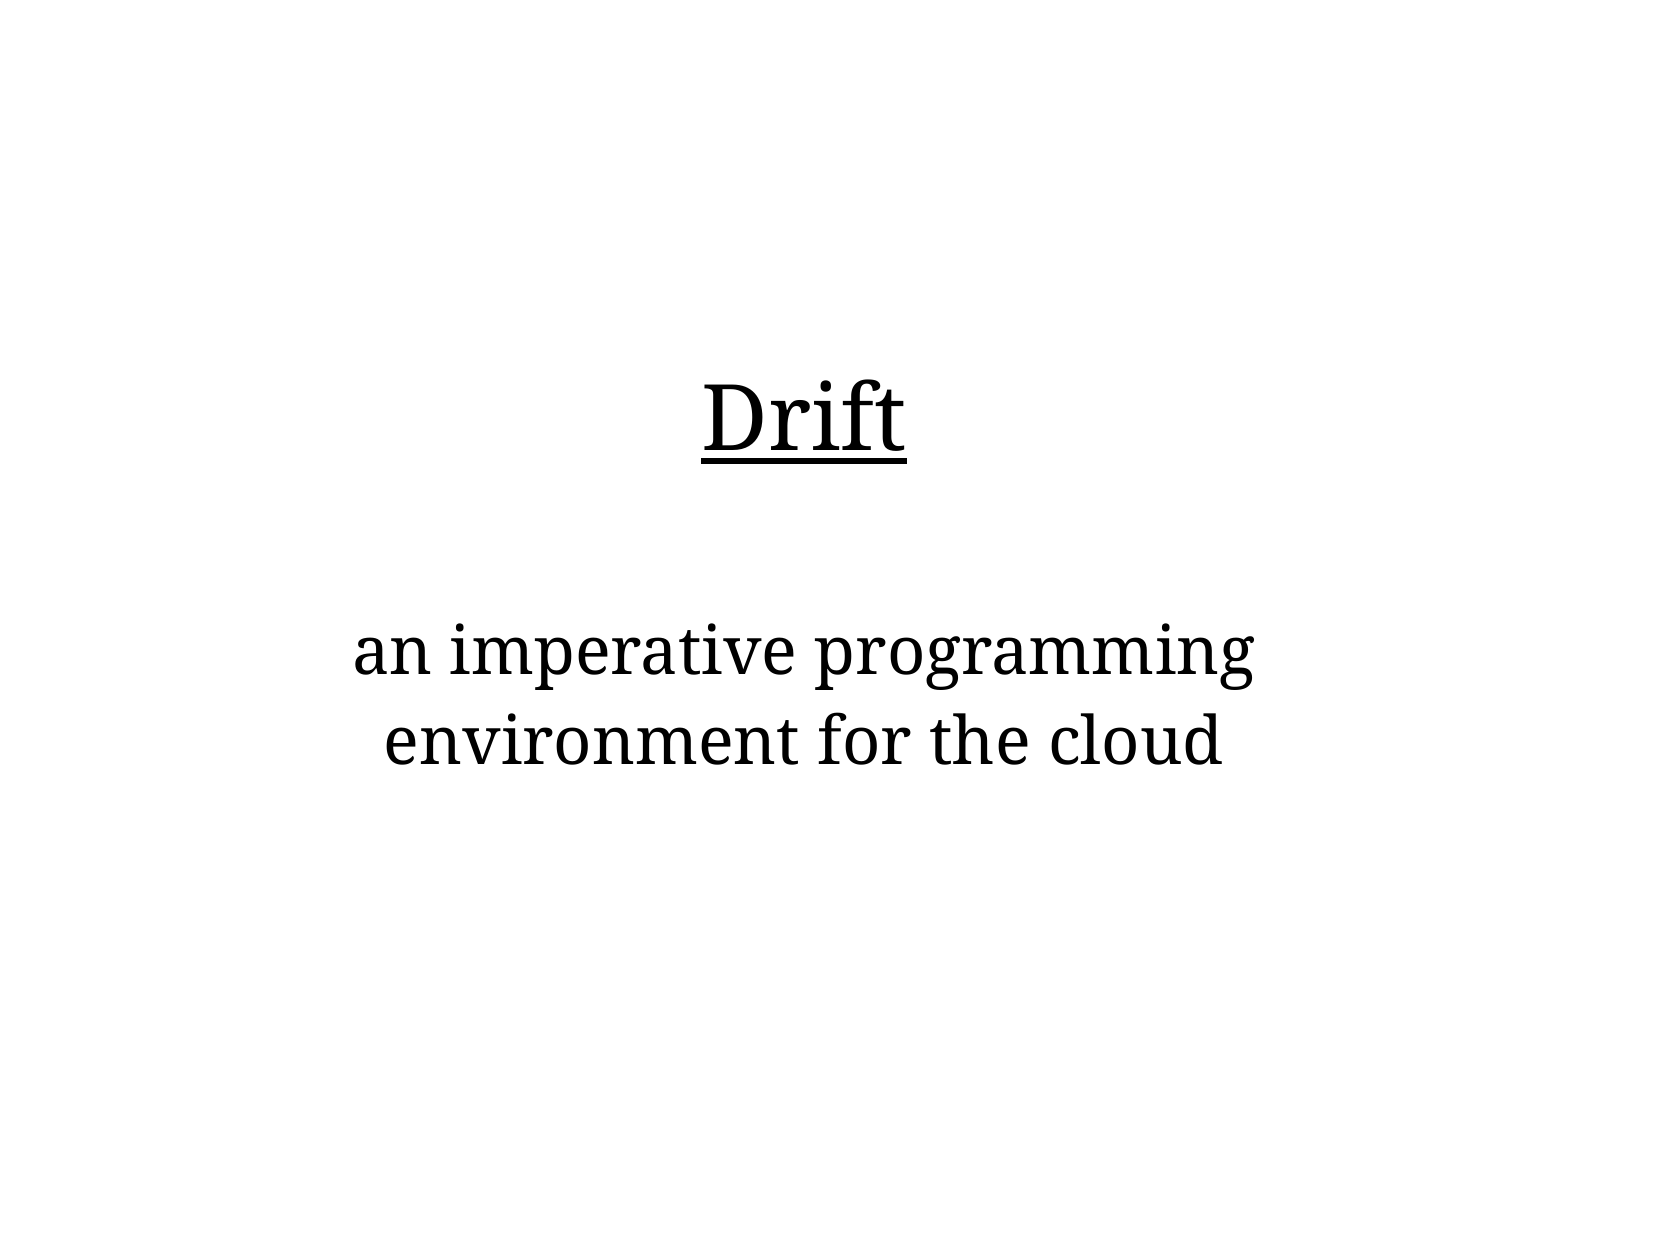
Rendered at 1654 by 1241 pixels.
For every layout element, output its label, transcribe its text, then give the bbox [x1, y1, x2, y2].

title Drift an imperative programming environment for the cloud [60, 388, 1549, 749]
